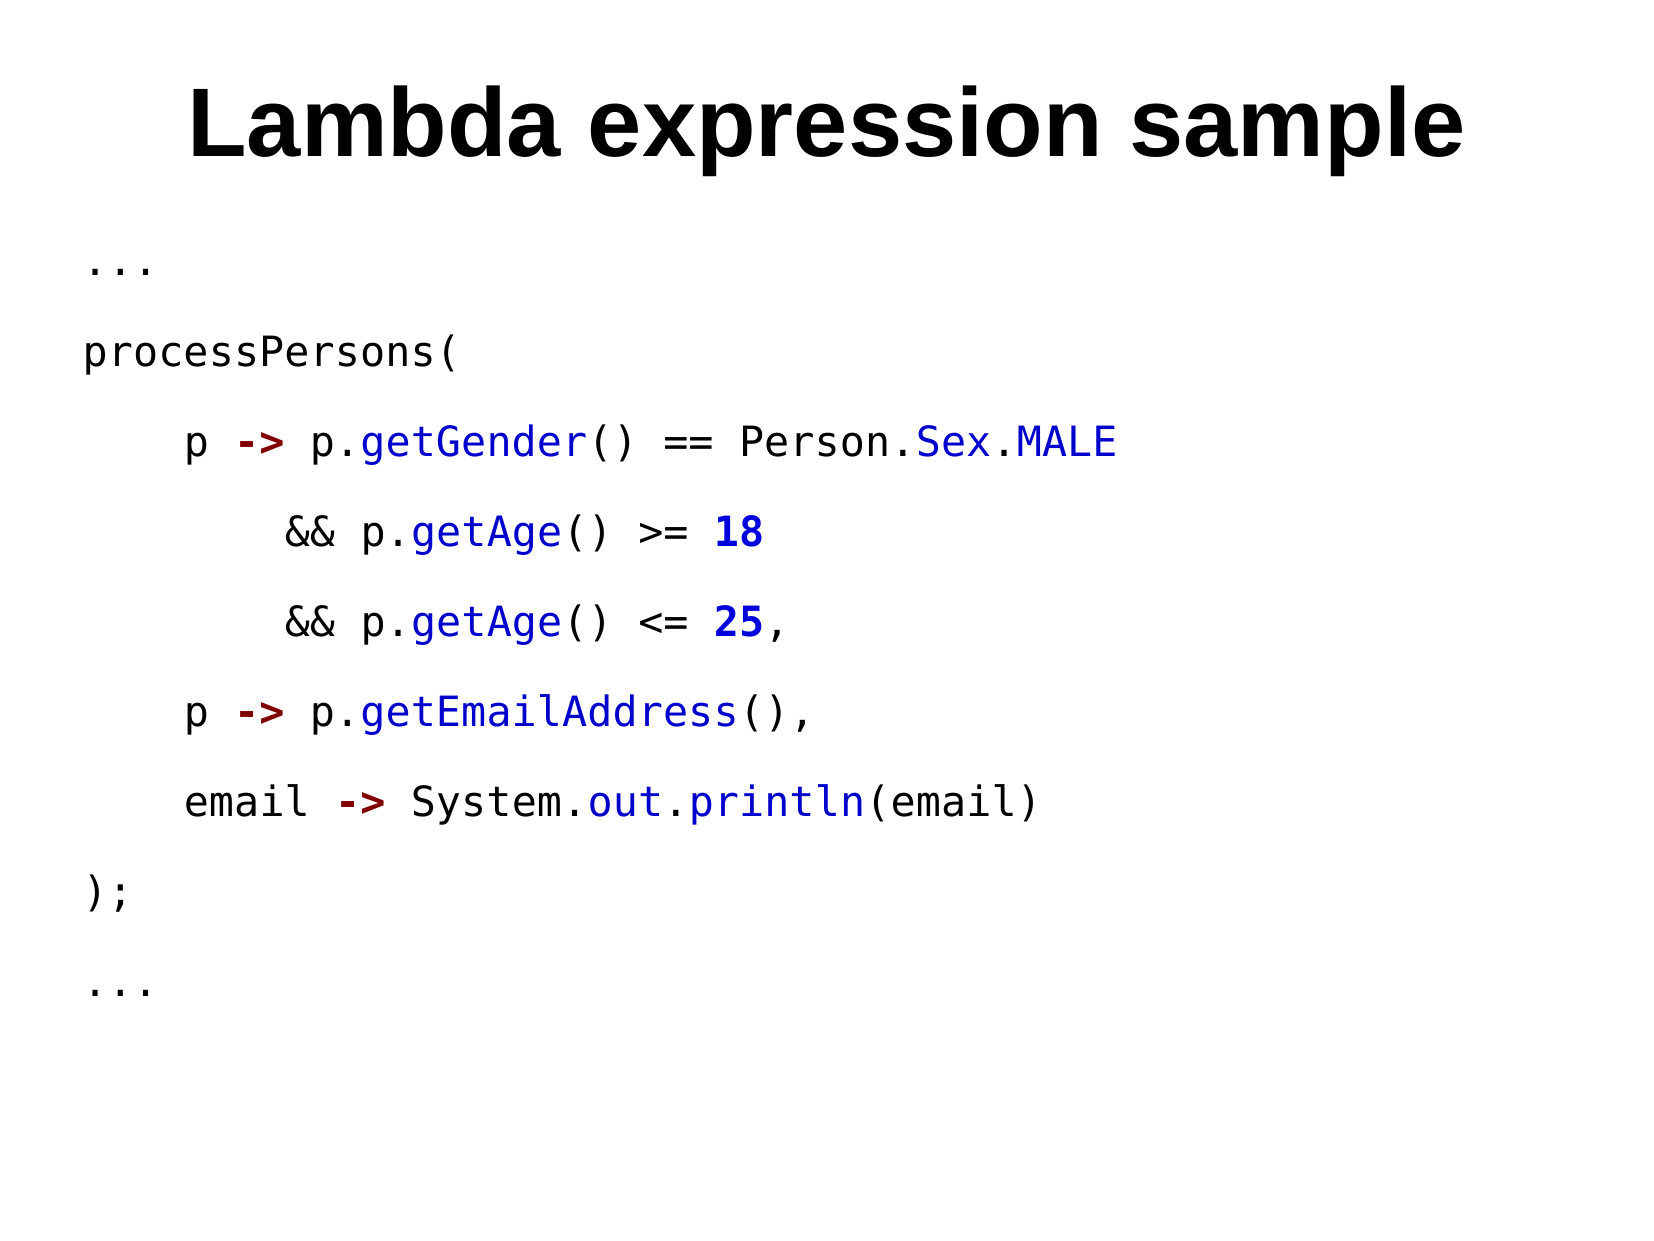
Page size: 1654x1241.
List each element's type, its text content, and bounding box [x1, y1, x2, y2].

title Lambda expression sample [82, 49, 1571, 196]
list ... processPersons( p -> p.getGender() == Person.Sex.MALE && p.getAge() >= 18 && p.getAge() <= 25, p -> p.getEmailAddress(), email -> System.out.println(email) ); ... [82, 225, 1538, 1186]
